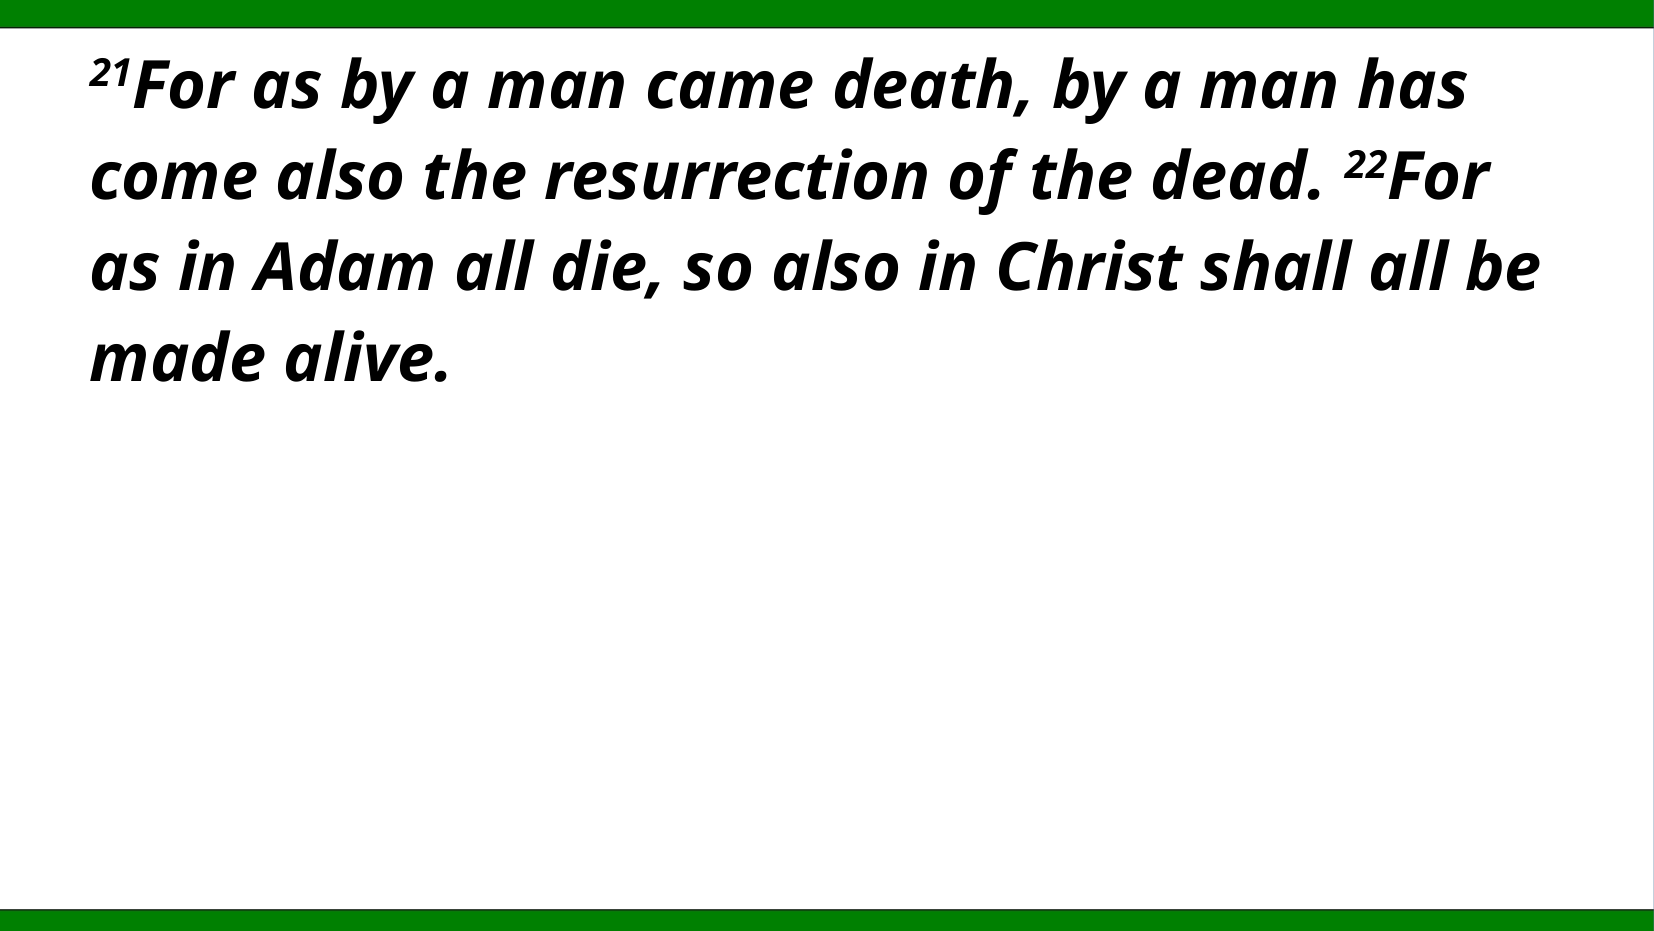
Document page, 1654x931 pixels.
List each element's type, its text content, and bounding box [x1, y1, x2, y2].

text_box 21For as by a man came death, by a man has come also the resurrection of the dead. 22For as in Adam all die, so also in Christ shall all be made alive. [75, 30, 1576, 400]
picture [0, 0, 1654, 931]
